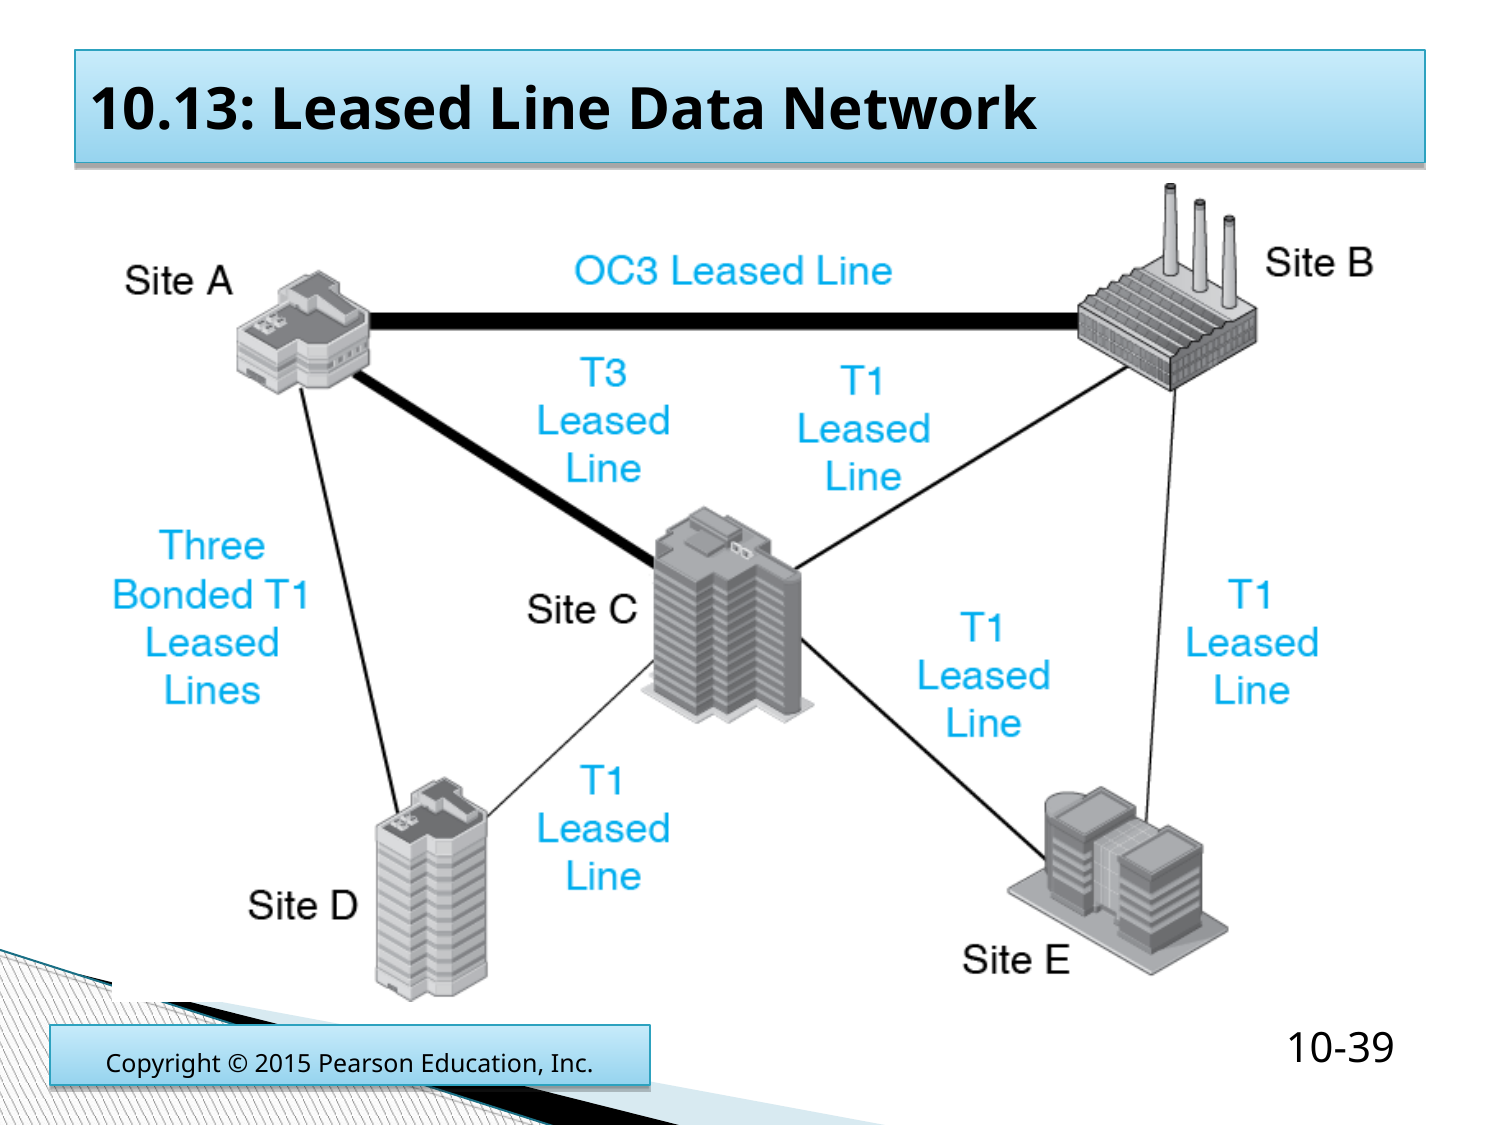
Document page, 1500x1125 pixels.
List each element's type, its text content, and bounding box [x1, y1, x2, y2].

footer Copyright © 2015 Pearson Education, Inc. [50, 1025, 650, 1085]
title 10.13: Leased Line Data Network [75, 50, 1425, 163]
slide_number 10-<number> [1149, 1025, 1410, 1085]
picture [0, 183, 1375, 1125]
